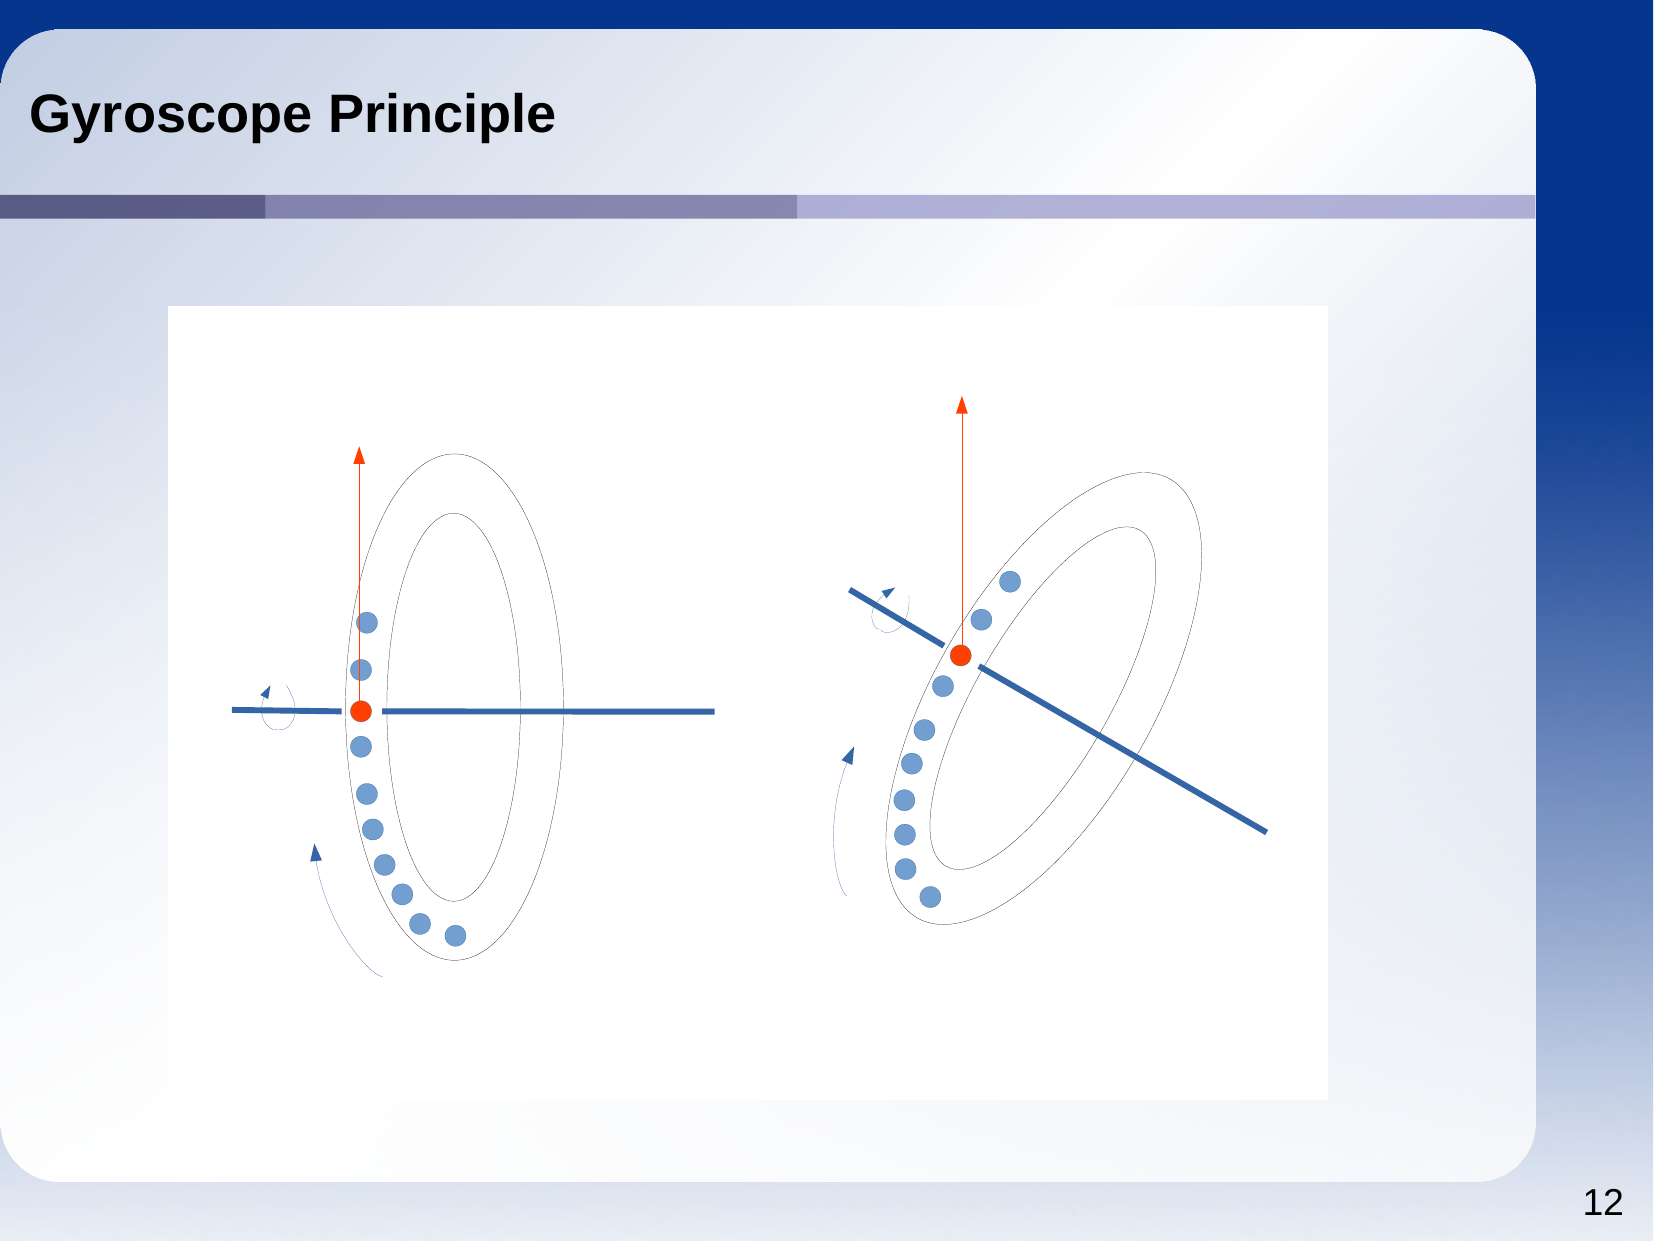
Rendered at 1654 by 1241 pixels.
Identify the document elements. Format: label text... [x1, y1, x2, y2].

picture [0, 0, 1654, 1241]
title Gyroscope Principle [29, 49, 1506, 178]
chart [167, 305, 1329, 1101]
